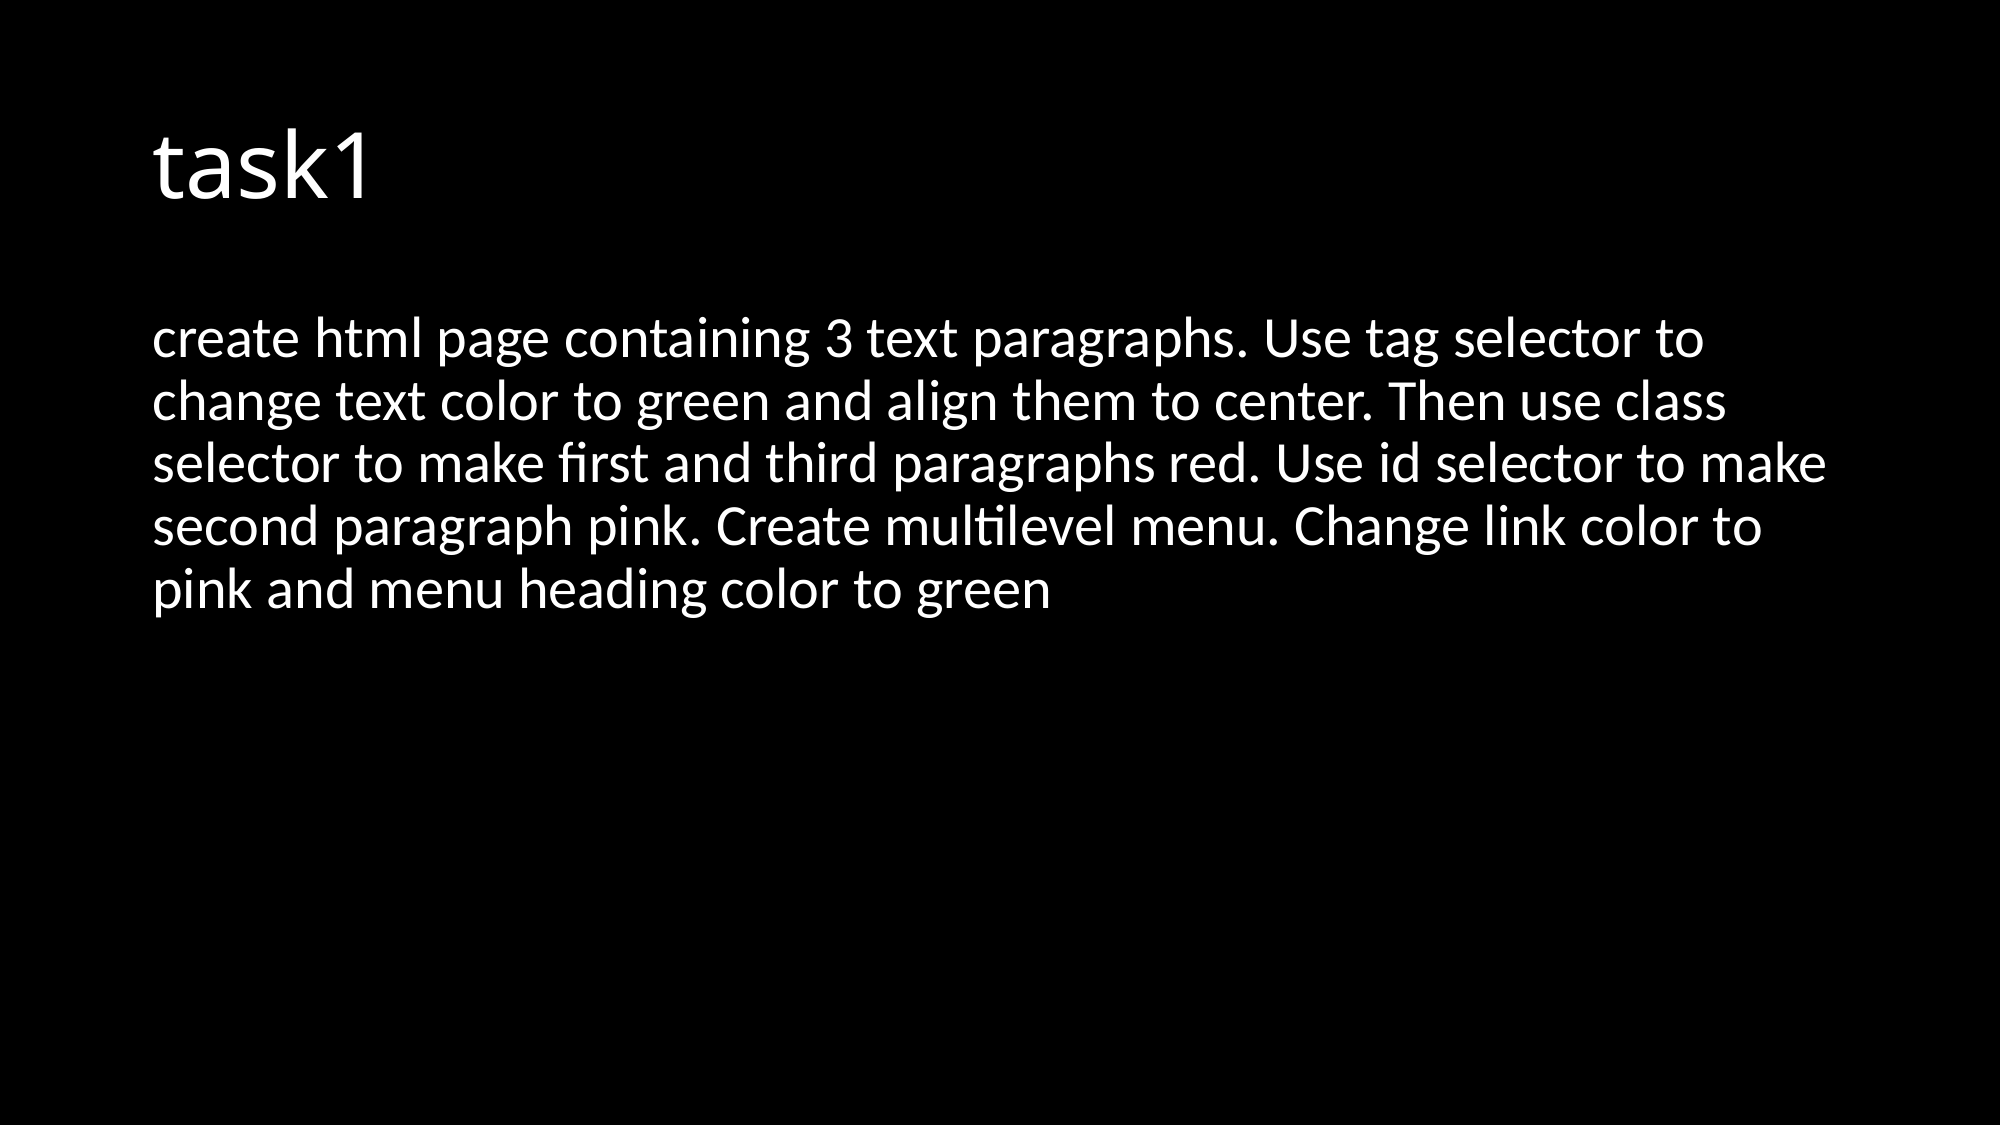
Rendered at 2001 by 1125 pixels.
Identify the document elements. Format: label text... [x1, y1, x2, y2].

title task1 [137, 59, 1863, 278]
list create html page containing 3 text paragraphs. Use tag selector to change text color to green and align them to center. Then use class selector to make first and third paragraphs red. Use id selector to make second paragraph pink. Create multilevel menu. Change link color to pink and menu heading color to green [137, 299, 1863, 1014]
